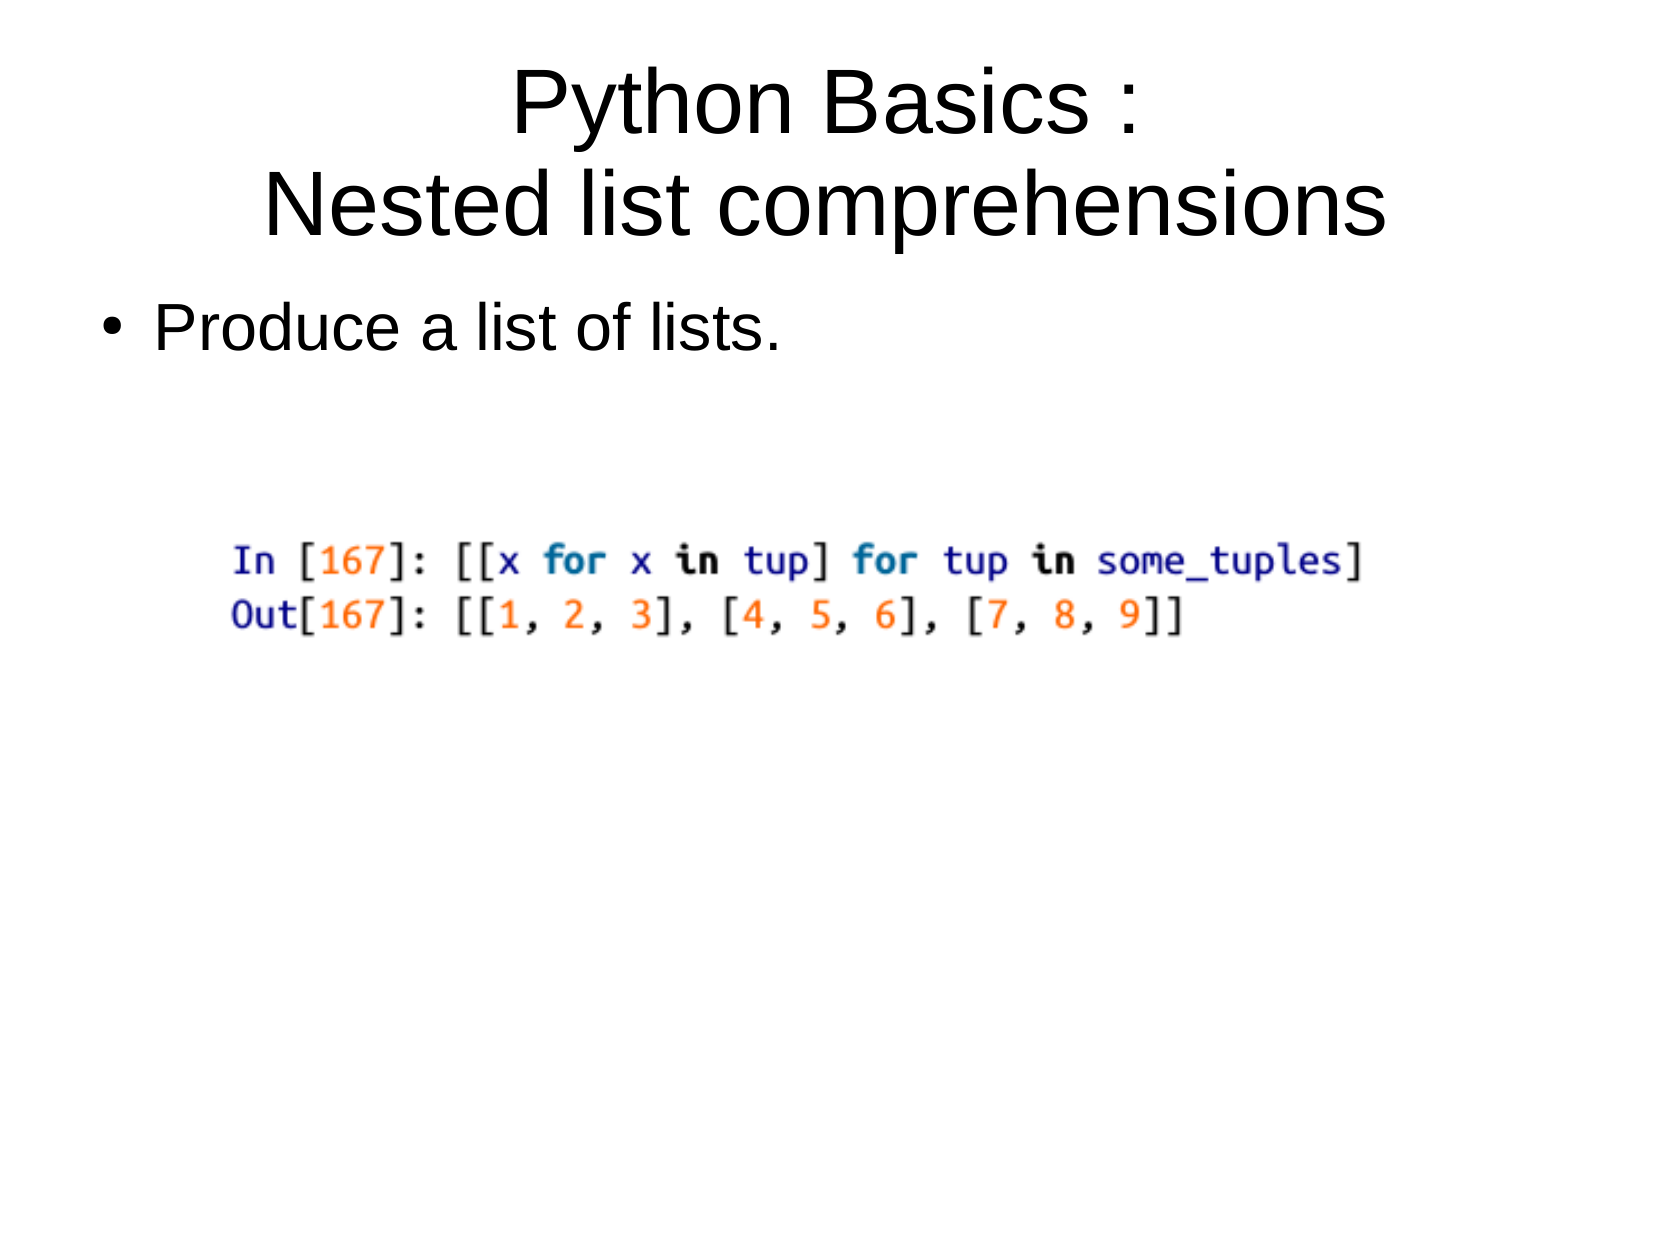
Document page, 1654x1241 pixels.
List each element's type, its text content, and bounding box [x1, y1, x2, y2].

picture [223, 536, 1442, 667]
list Produce a list of lists. [82, 290, 1571, 1010]
title Python Basics : Nested list comprehensions [82, 49, 1571, 257]
